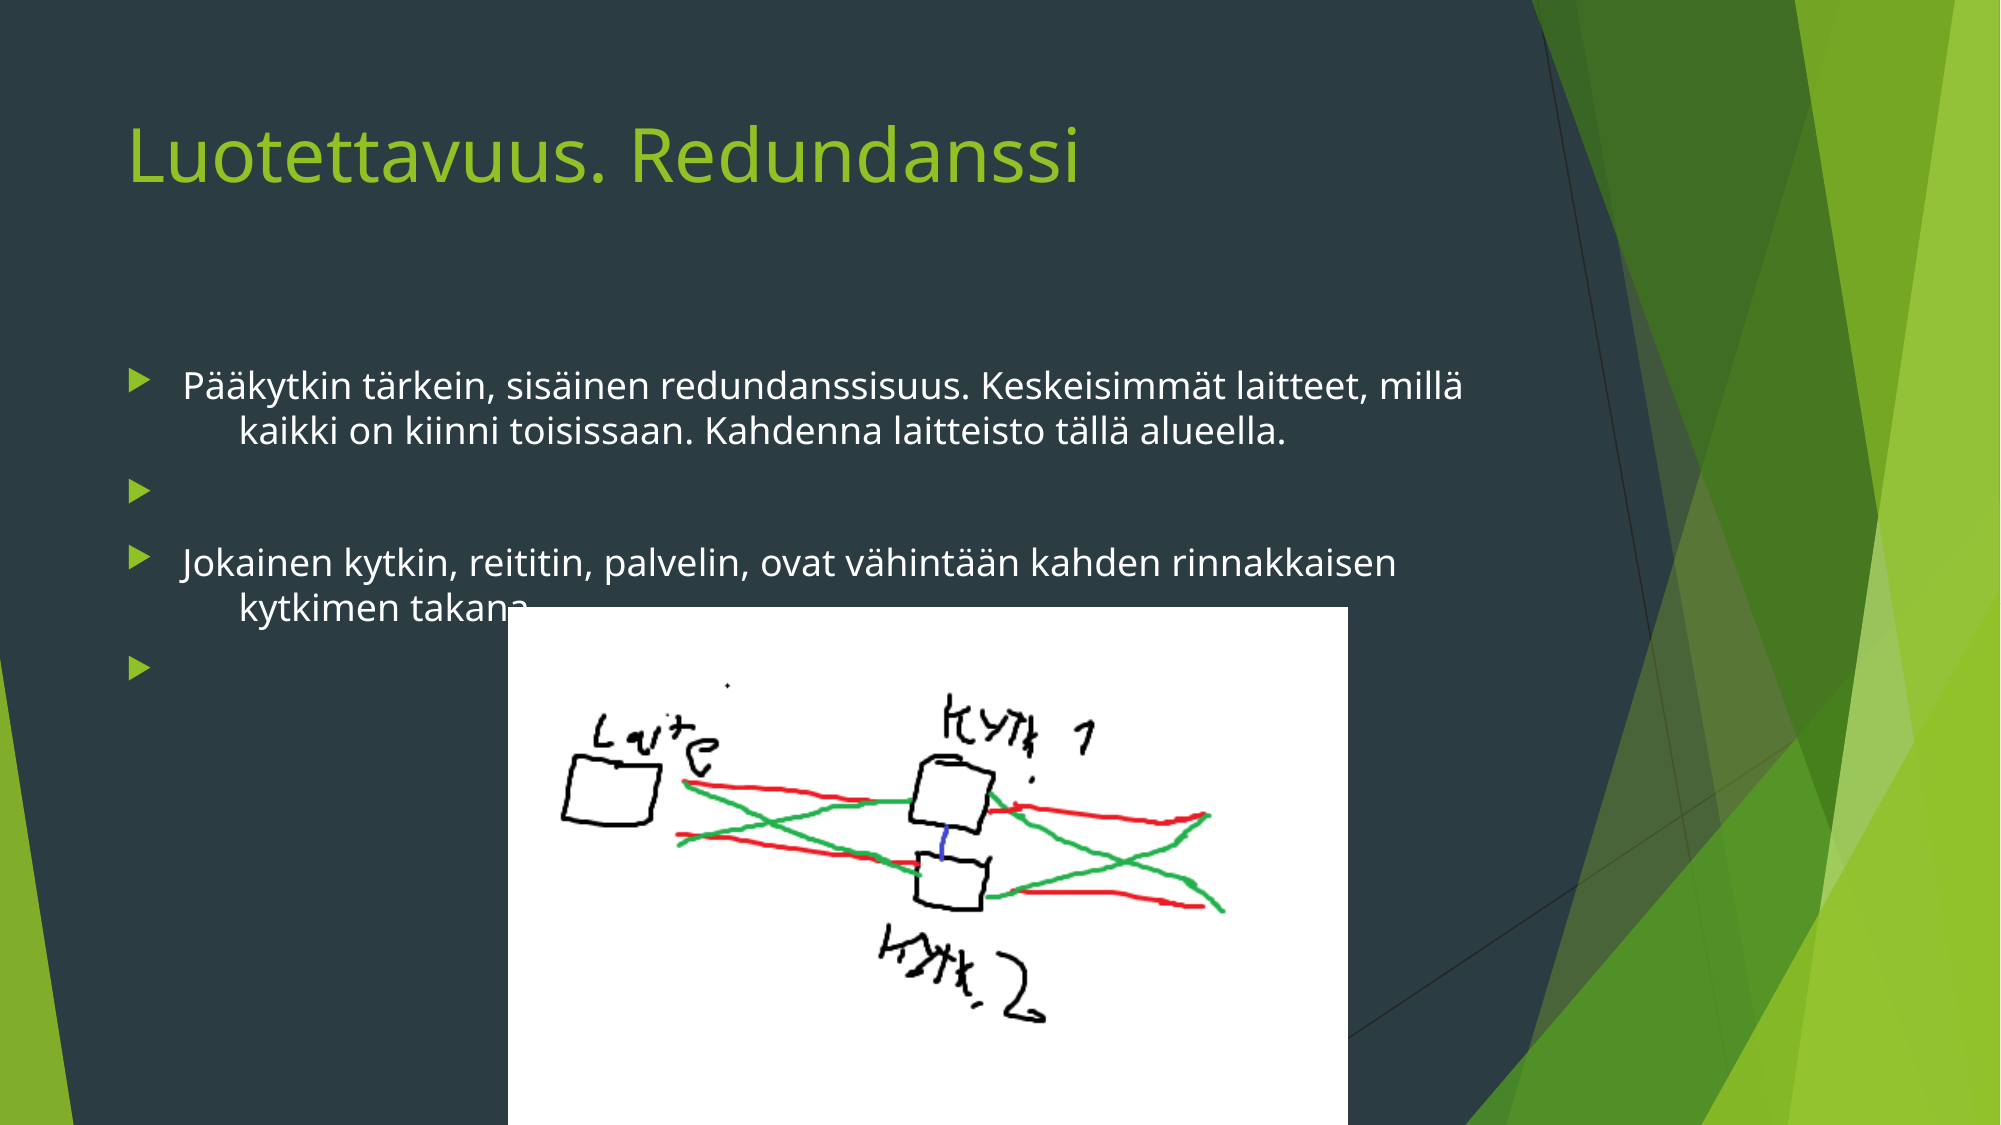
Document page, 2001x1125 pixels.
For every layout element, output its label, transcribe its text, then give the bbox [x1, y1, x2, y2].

list Pääkytkin tärkein, sisäinen redundanssisuus. Keskeisimmät laitteet, millä kaikki on kiinni toisissaan. Kahdenna laitteisto tällä alueella. Jokainen kytkin, reititin, palvelin, ovat vähintään kahden rinnakkaisen kytkimen takana [111, 354, 1522, 992]
picture [508, 607, 1348, 1125]
title Luotettavuus. Redundanssi [111, 99, 1522, 317]
